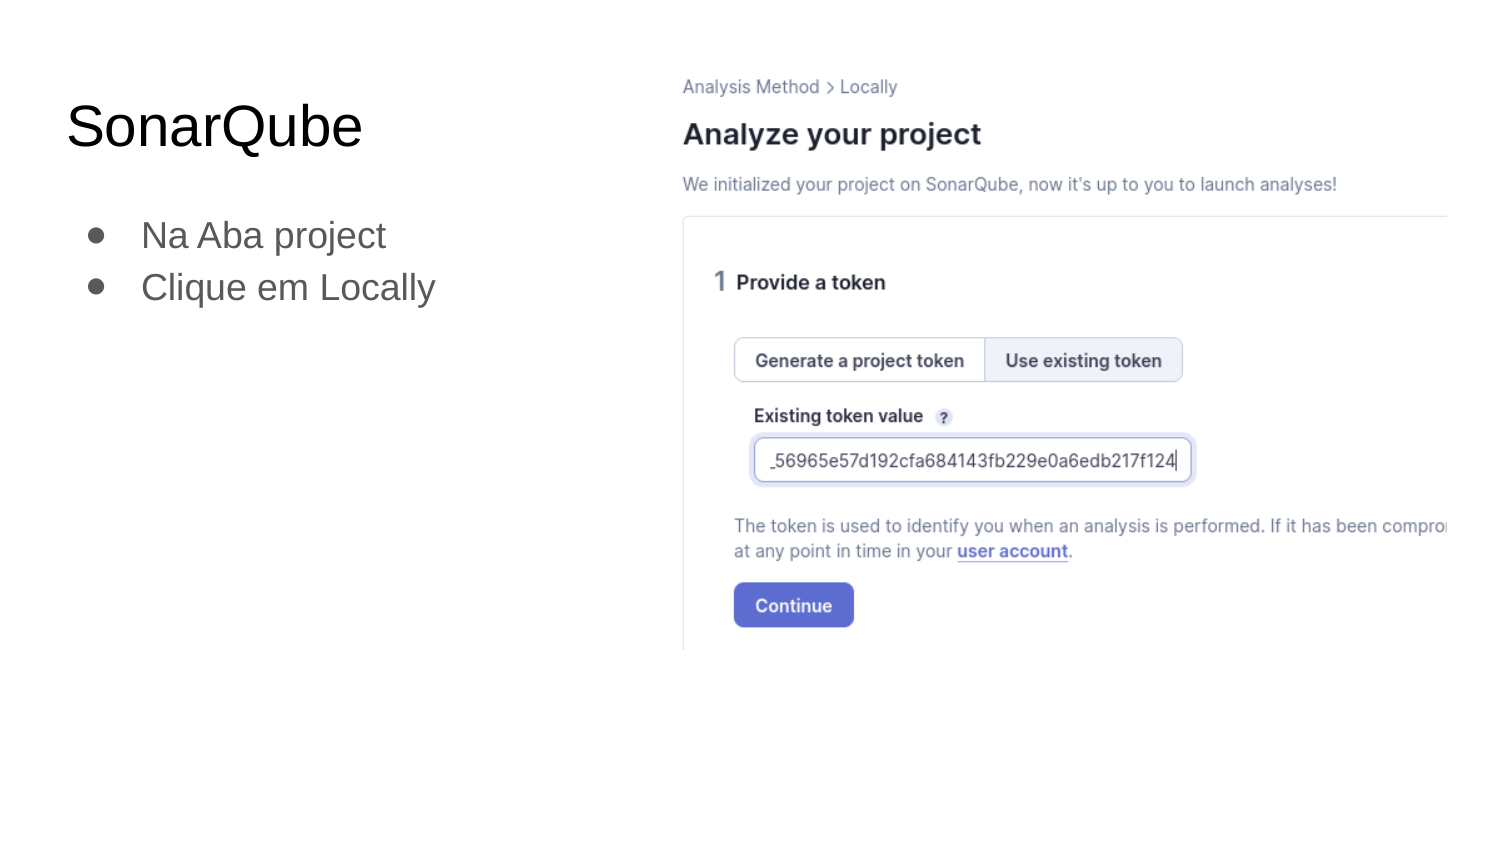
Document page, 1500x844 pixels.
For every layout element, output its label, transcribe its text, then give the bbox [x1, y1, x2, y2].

picture [639, 62, 1447, 650]
title SonarQube [51, 72, 639, 167]
list Na Aba project Clique em Locally [51, 189, 1489, 750]
